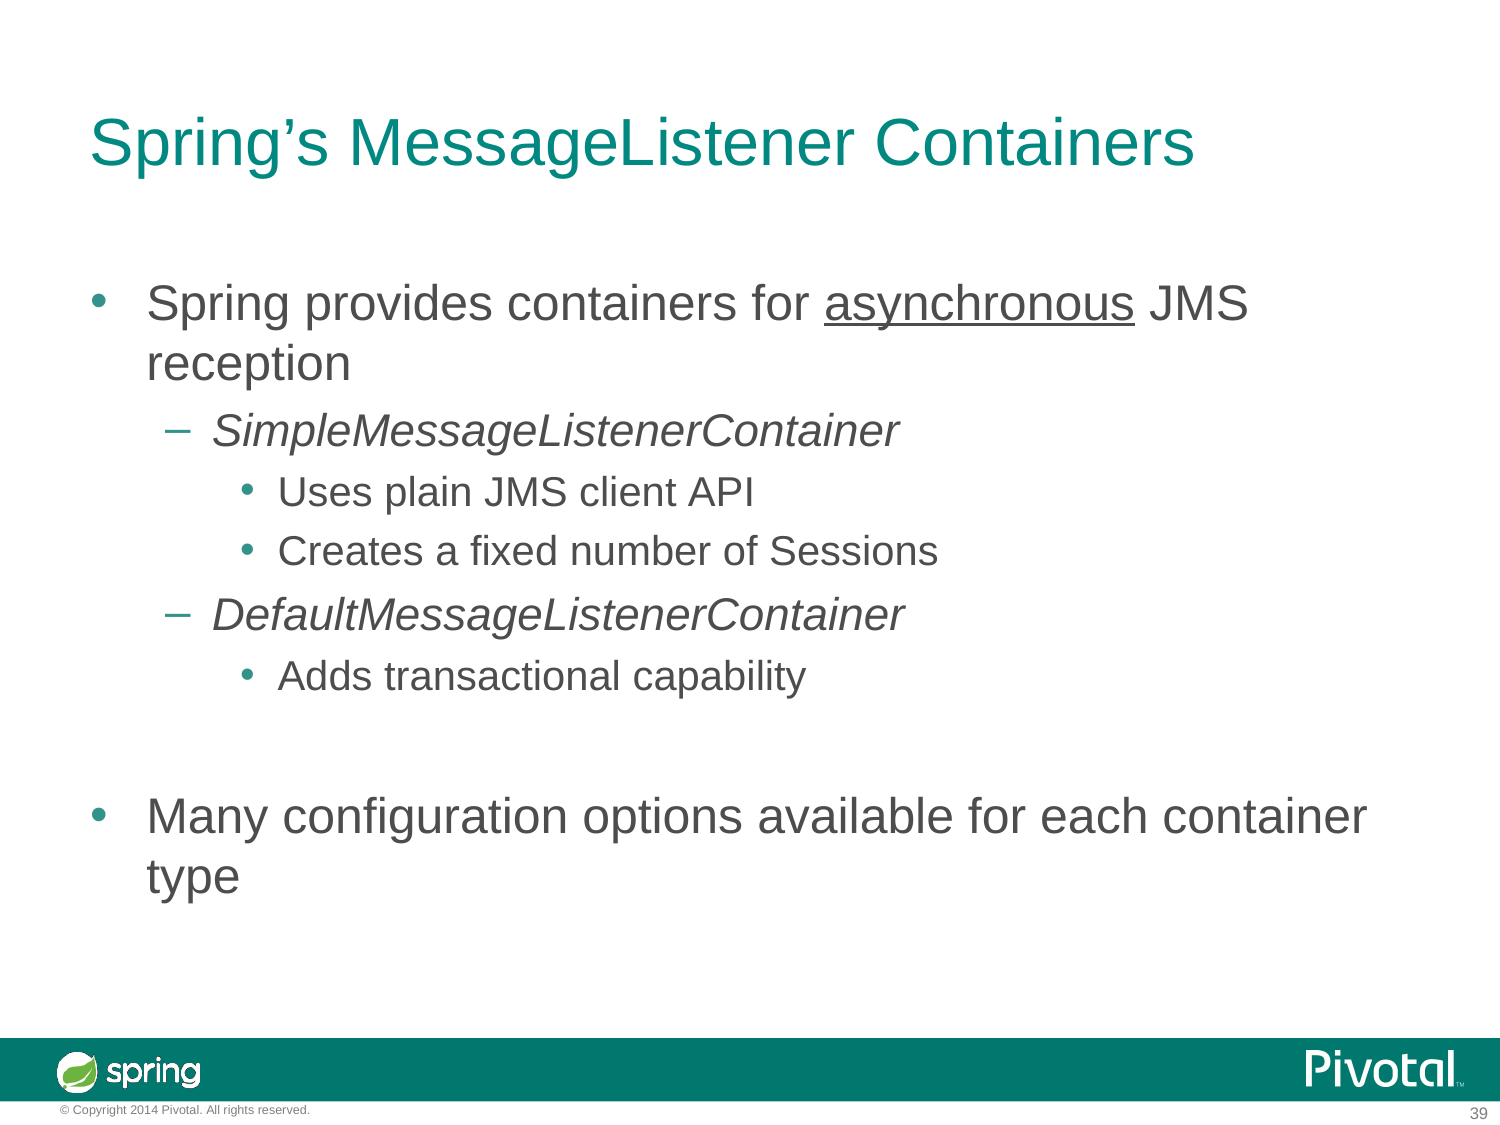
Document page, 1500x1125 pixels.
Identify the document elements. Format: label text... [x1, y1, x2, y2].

picture [1306, 1050, 1464, 1087]
picture [32, 1041, 210, 1103]
title Spring’s MessageListener Containers [75, 44, 1426, 233]
list Spring provides containers for asynchronous JMS reception SimpleMessageListenerContainer Uses plain JMS client API Creates a fixed number of Sessions DefaultMessageListenerContainer Adds transactional capability Many configuration options available for each container type [75, 262, 1426, 1005]
